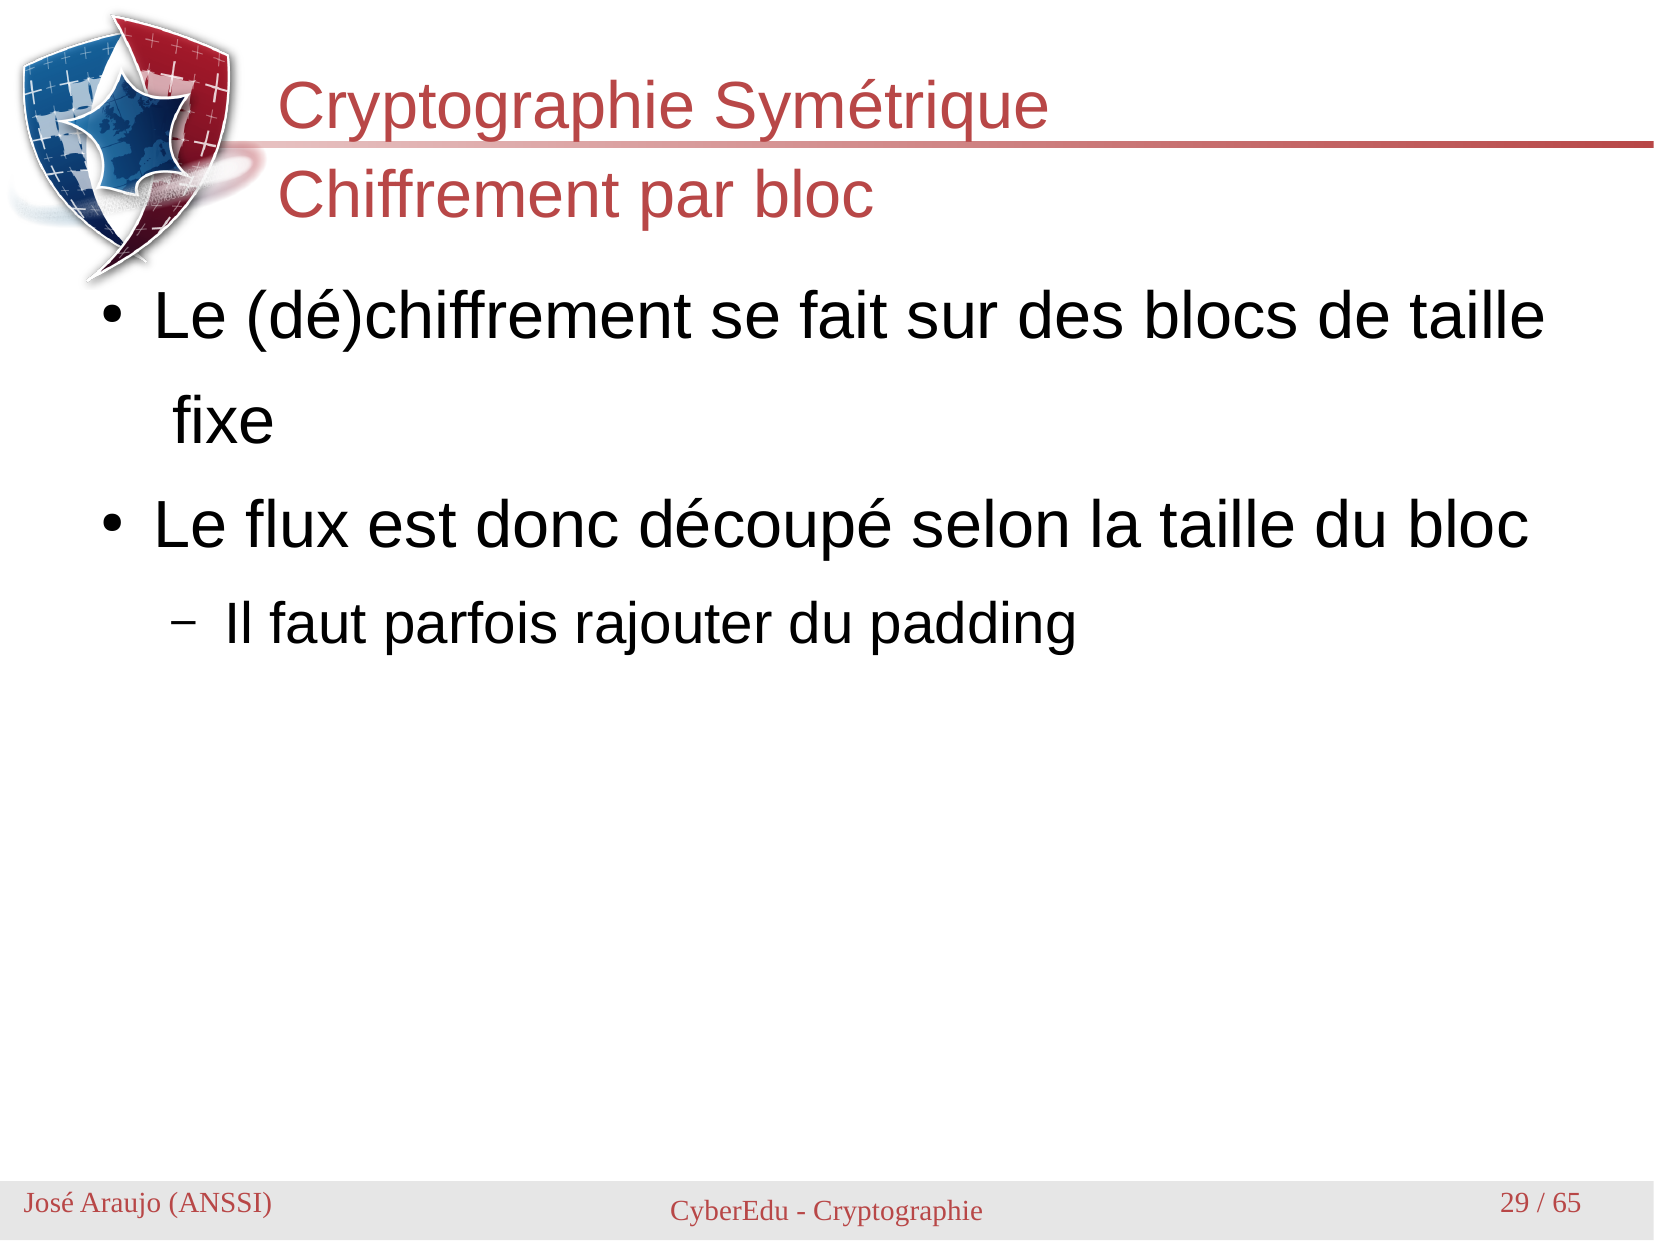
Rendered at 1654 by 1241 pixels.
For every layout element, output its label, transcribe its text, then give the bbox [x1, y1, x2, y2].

title Cryptographie Symétrique Chiffrement par bloc [277, 49, 1642, 237]
picture [0, 0, 272, 290]
list Le (dé)chiffrement se fait sur des blocs de taille fixe Le flux est donc découpé selon la taille du bloc Il faut parfois rajouter du padding [82, 278, 1595, 1170]
